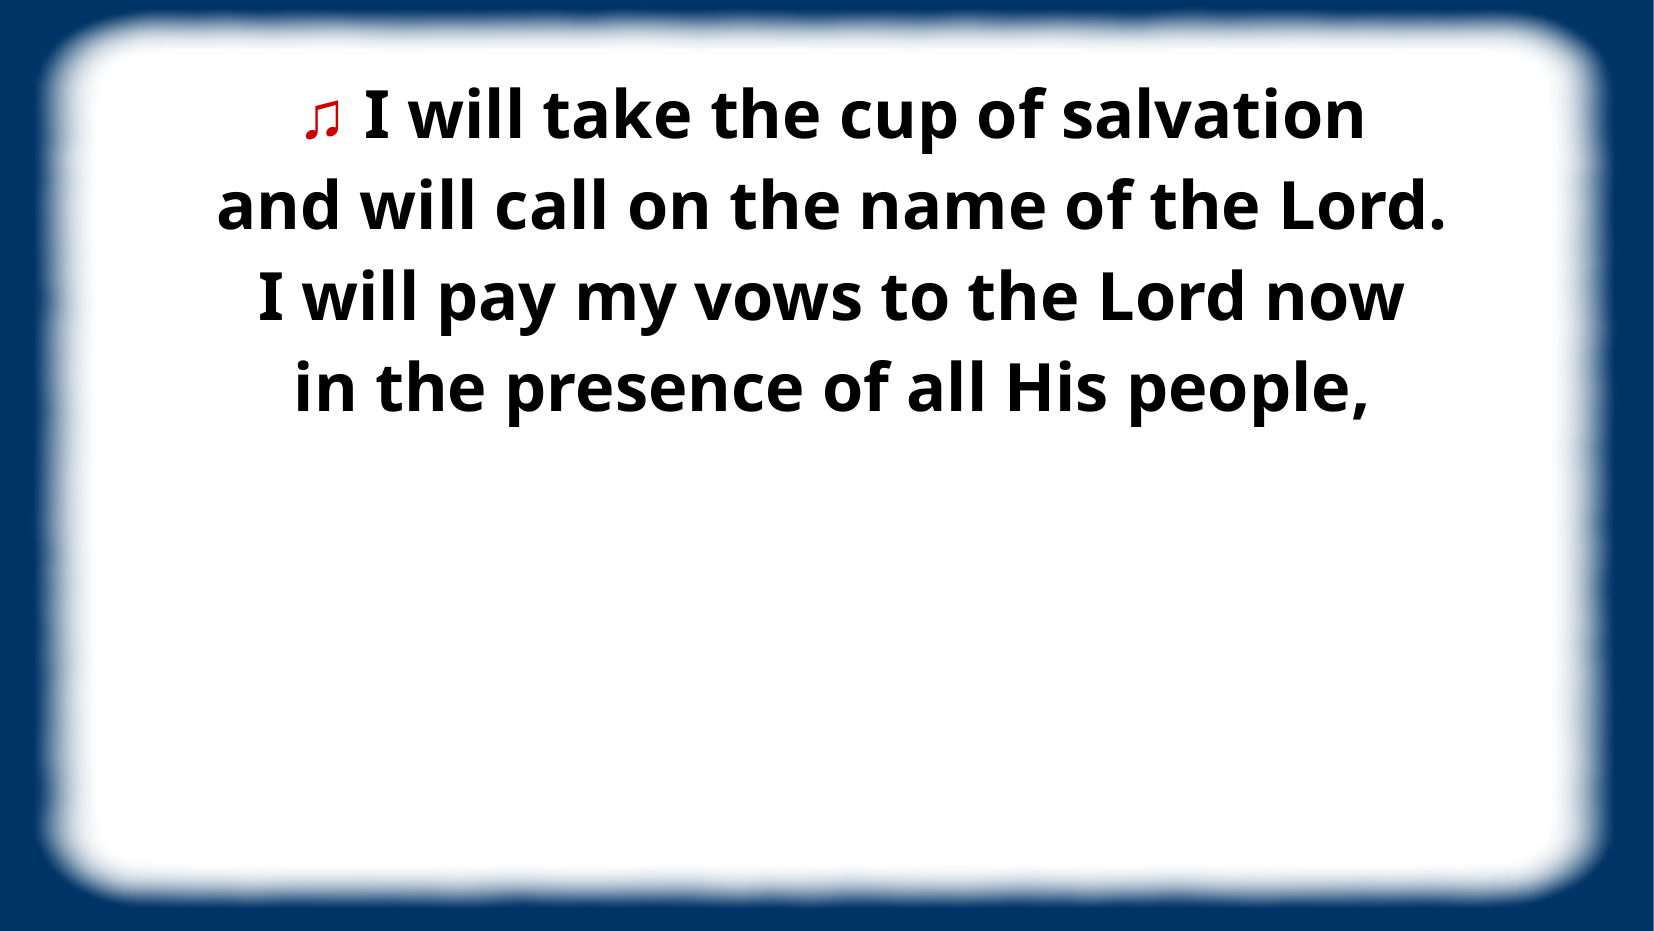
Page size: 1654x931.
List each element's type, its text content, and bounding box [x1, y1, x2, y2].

picture [0, 0, 1654, 931]
text_box ♫ I will take the cup of salvation and will call on the name of the Lord. I will pay my vows to the Lord now in the presence of all His people, [105, 60, 1561, 430]
